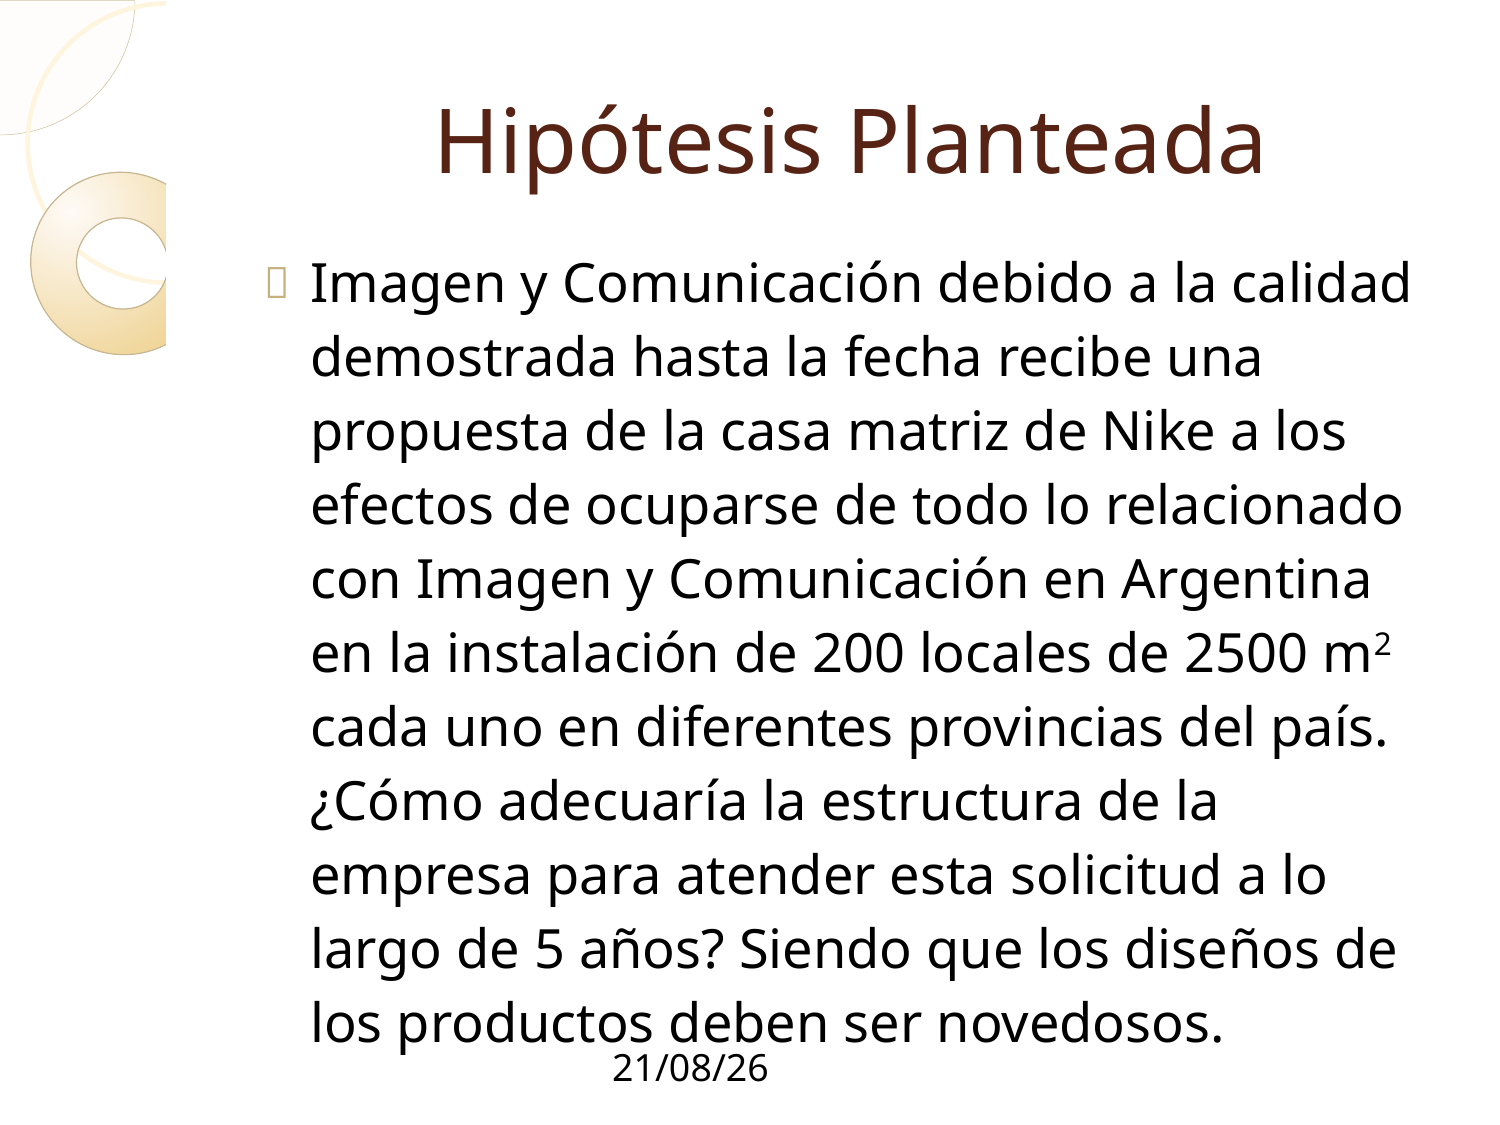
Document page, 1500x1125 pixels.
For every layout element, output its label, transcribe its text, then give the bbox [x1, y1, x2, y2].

title Hipótesis Planteada [235, 45, 1466, 233]
list Imagen y Comunicación debido a la calidad demostrada hasta la fecha recibe una propuesta de la casa matriz de Nike a los efectos de ocuparse de todo lo relacionado con Imagen y Comunicación en Argentina en la instalación de 200 locales de 2500 m2 cada uno en diferentes provincias del país. ¿Cómo adecuaría la estructura de la empresa para atender esta solicitud a lo largo de 5 años? Siendo que los diseños de los productos deben ser novedosos. [235, 237, 1466, 1025]
